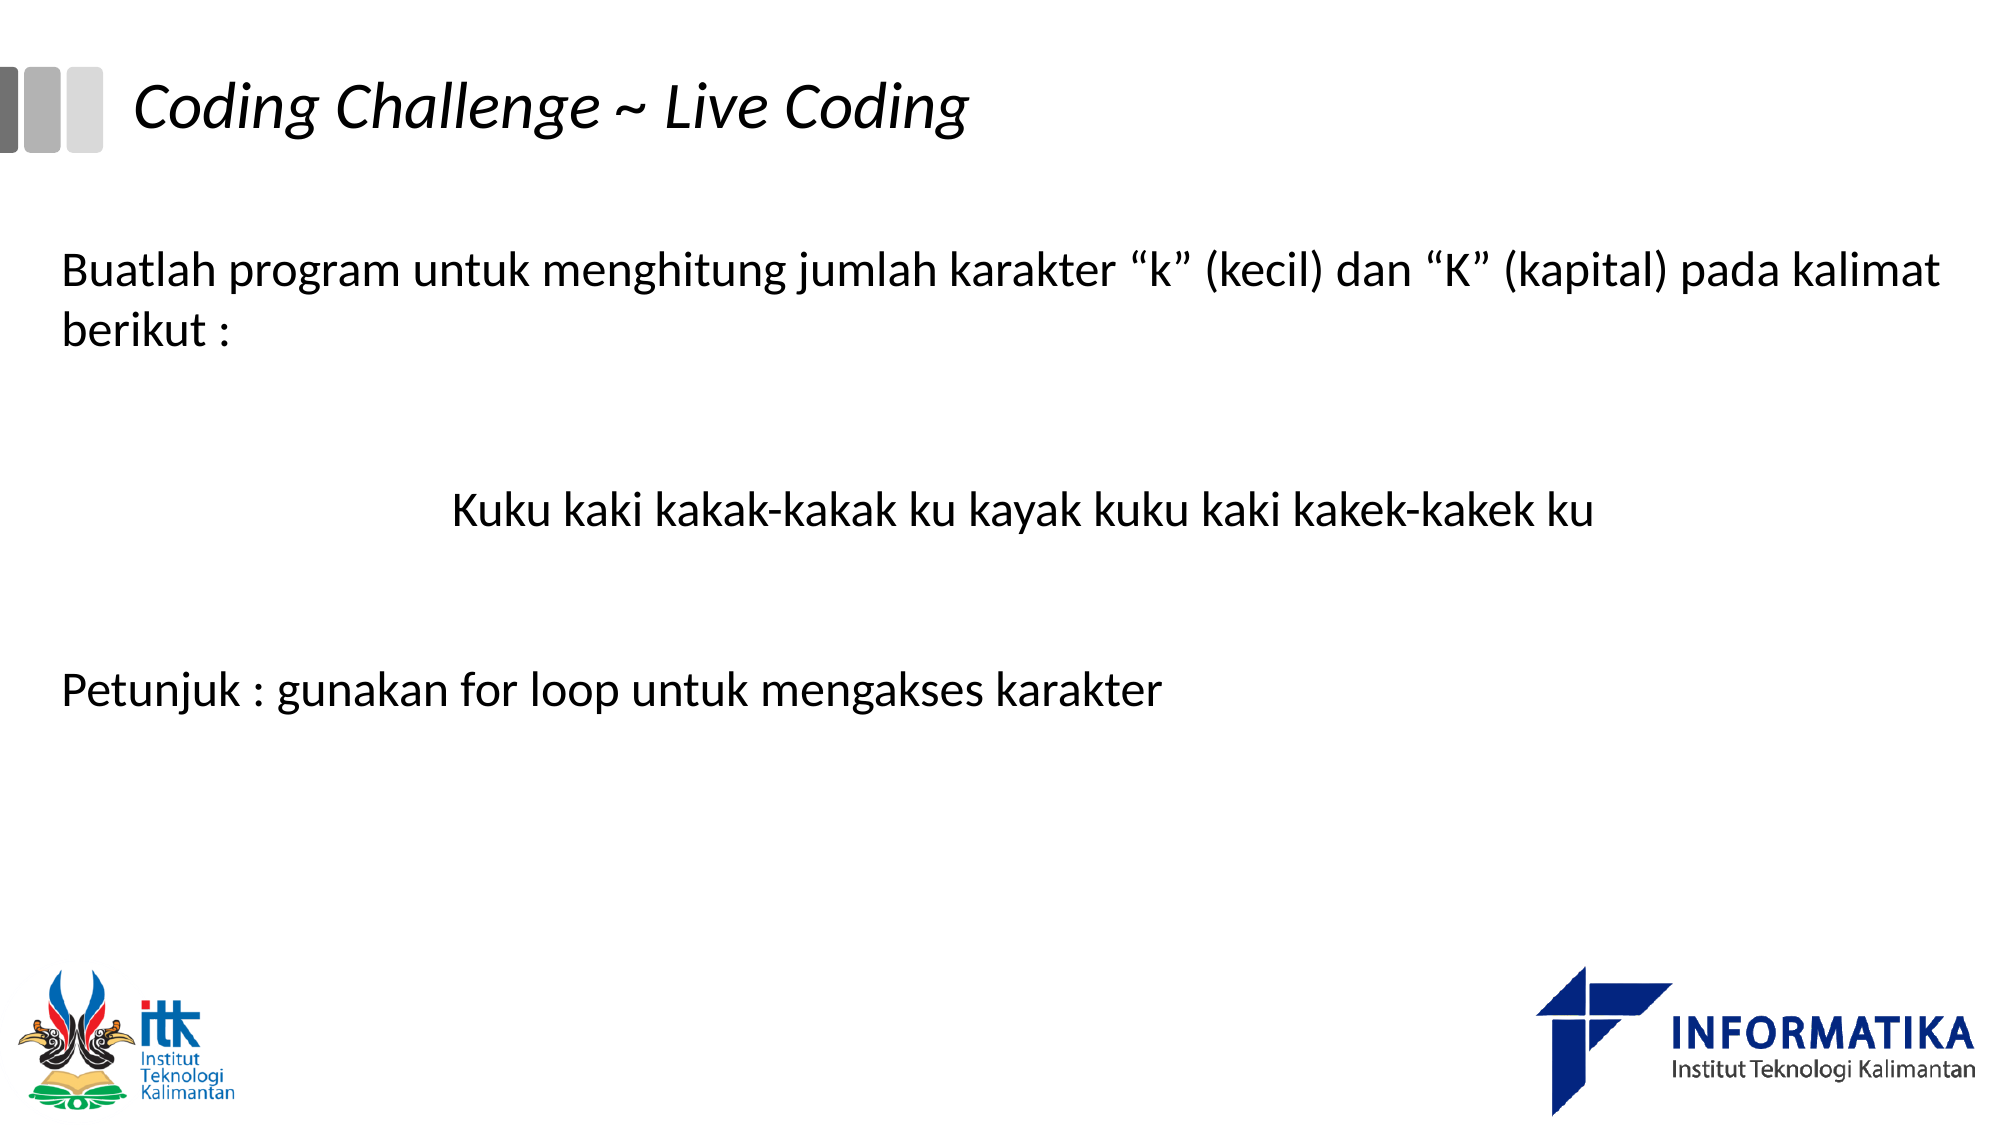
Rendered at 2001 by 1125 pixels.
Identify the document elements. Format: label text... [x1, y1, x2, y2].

title Coding Challenge ~ Live Coding [113, 51, 1839, 229]
picture [0, 935, 253, 1125]
picture [1534, 965, 1976, 1118]
text_box Buatlah program untuk menghitung jumlah karakter “k” (kecil) dan “K” (kapital) pada kalimat berikut : Kuku kaki kakak-kakak ku kayak kuku kaki kakek-kakek ku Petunjuk : gunakan for loop untuk mengakses karakter [46, 229, 1989, 725]
